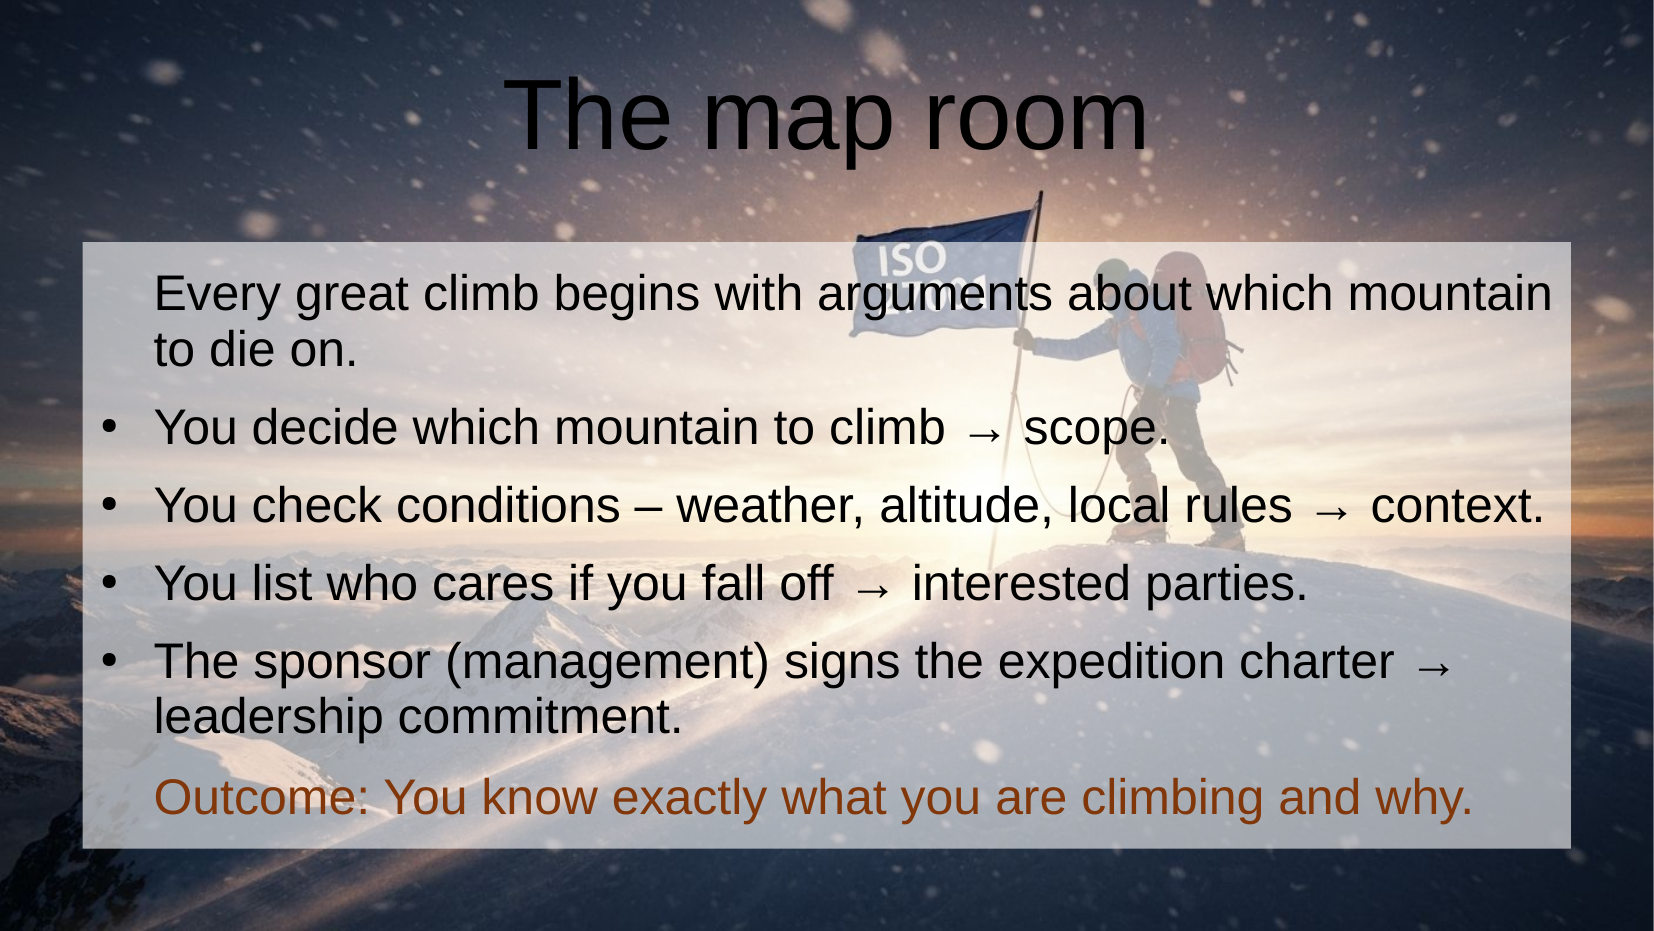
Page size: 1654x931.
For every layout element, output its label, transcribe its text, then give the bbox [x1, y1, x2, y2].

list Every great climb begins with arguments about which mountain to die on. You decide which mountain to climb → scope. You check conditions – weather, altitude, local rules → context. You list who cares if you fall off → interested parties. The sponsor (management) signs the expedition charter → leadership commitment. Outcome: You know exactly what you are climbing and why. [82, 242, 1571, 849]
title The map room [82, 37, 1571, 193]
picture [0, 0, 1654, 931]
